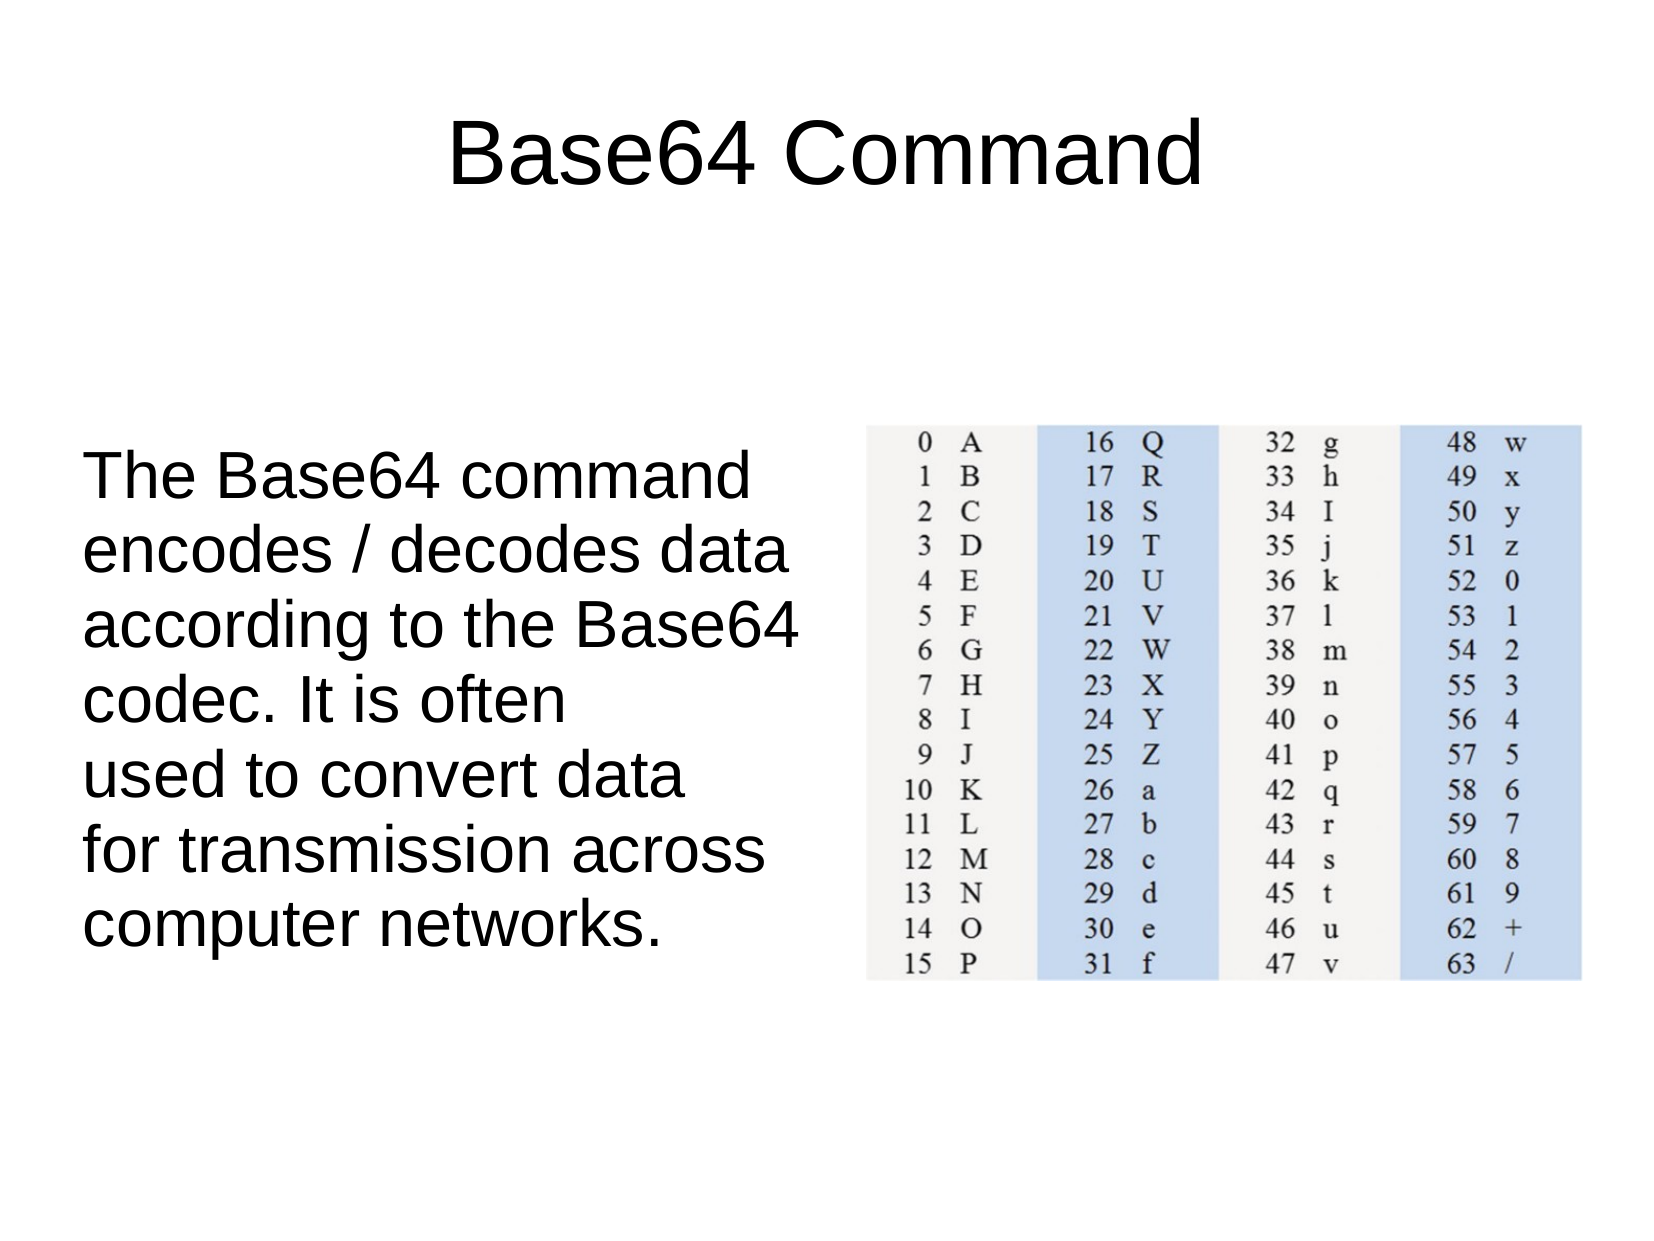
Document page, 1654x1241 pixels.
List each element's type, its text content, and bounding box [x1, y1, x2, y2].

title Base64 Command [82, 49, 1571, 257]
picture [866, 424, 1583, 981]
subtitle The Base64 command encodes / decodes data according to the Base64 codec. It is often used to convert data for transmission across computer networks. [82, 290, 1571, 1109]
